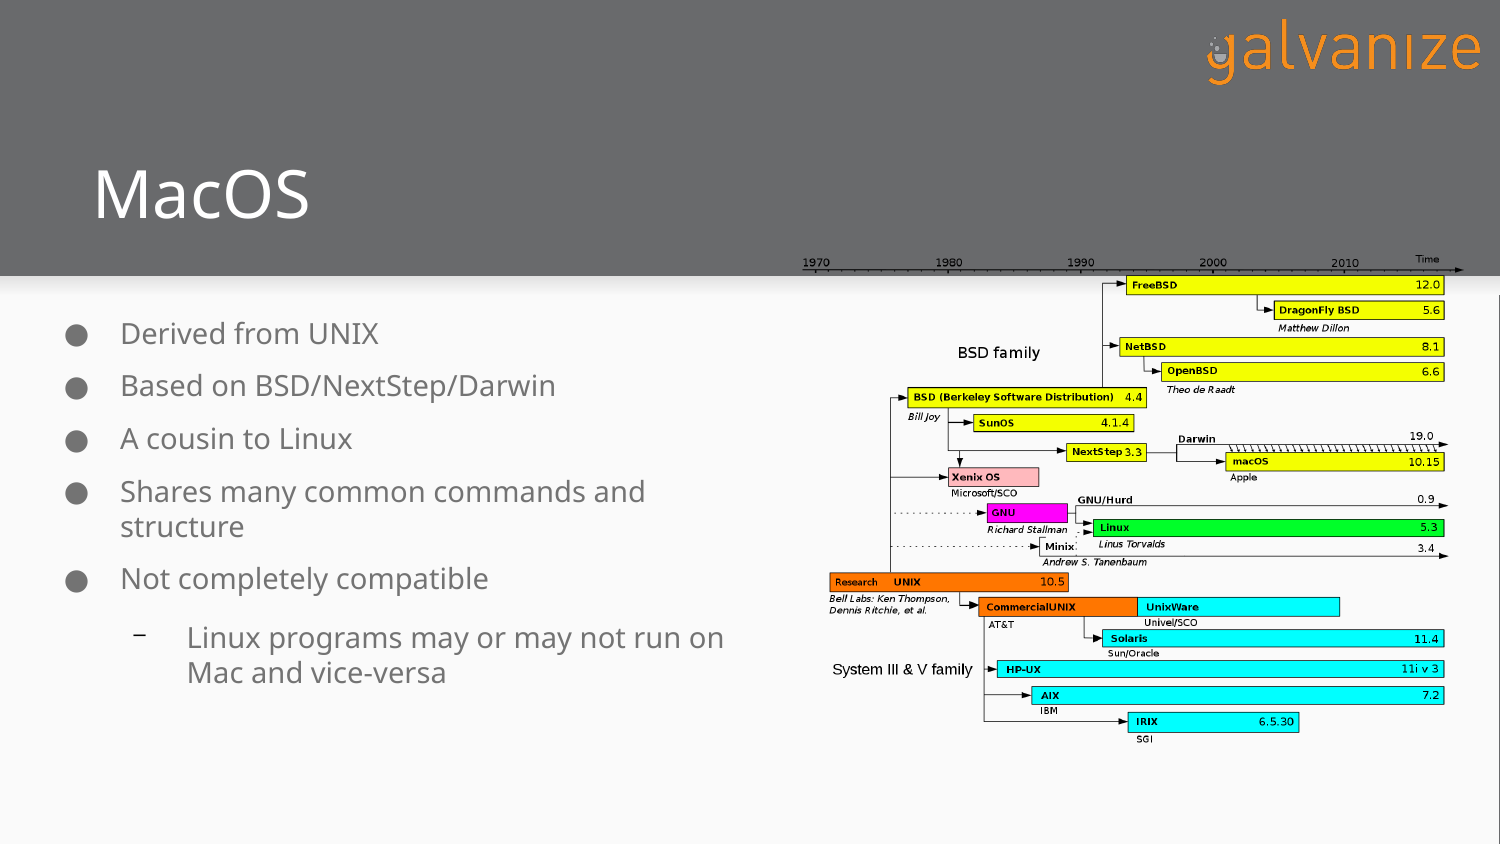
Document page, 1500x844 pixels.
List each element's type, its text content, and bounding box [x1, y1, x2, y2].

picture [793, 239, 1471, 754]
title MacOS [77, 121, 1427, 248]
list Derived from UNIX Based on BSD/NextStep/Darwin A cousin to Linux Shares many common commands and structure Not completely compatible Linux programs may or may not run on Mac and vice-versa [30, 300, 751, 802]
picture [1207, 19, 1480, 85]
